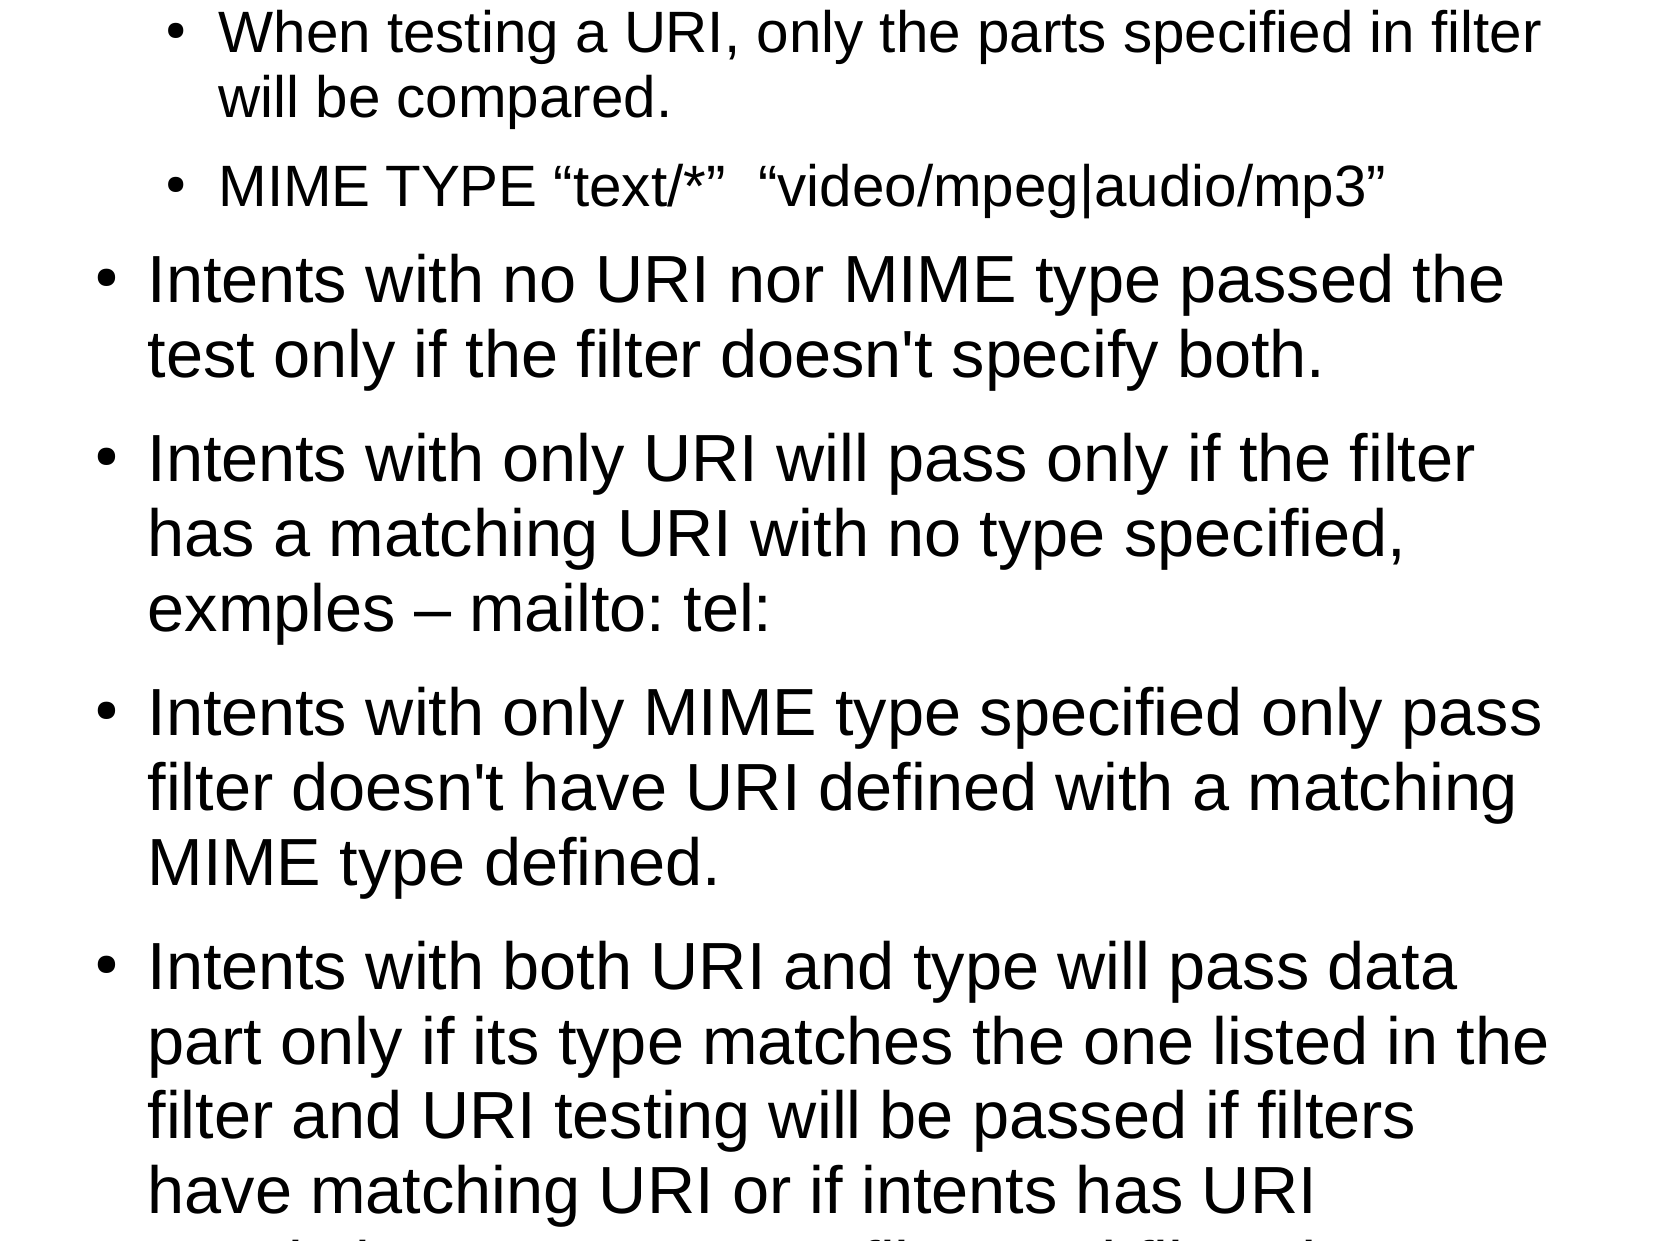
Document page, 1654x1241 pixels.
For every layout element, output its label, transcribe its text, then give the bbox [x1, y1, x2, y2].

list When testing a URI, only the parts specified in filter will be compared. MIME TYPE “text/*” “video/mpeg|audio/mp3” Intents with no URI nor MIME type passed the test only if the filter doesn't specify both. Intents with only URI will pass only if the filter has a matching URI with no type specified, exmples – mailto: tel: Intents with only MIME type specified only pass filter doesn't have URI defined with a matching MIME type defined. Intents with both URI and type will pass data part only if its type matches the one listed in the filter and URI testing will be passed if filters have matching URI or if intents has URI consisting “content:” or “file:” and filter doesn't specify a URI [76, 0, 1565, 1241]
